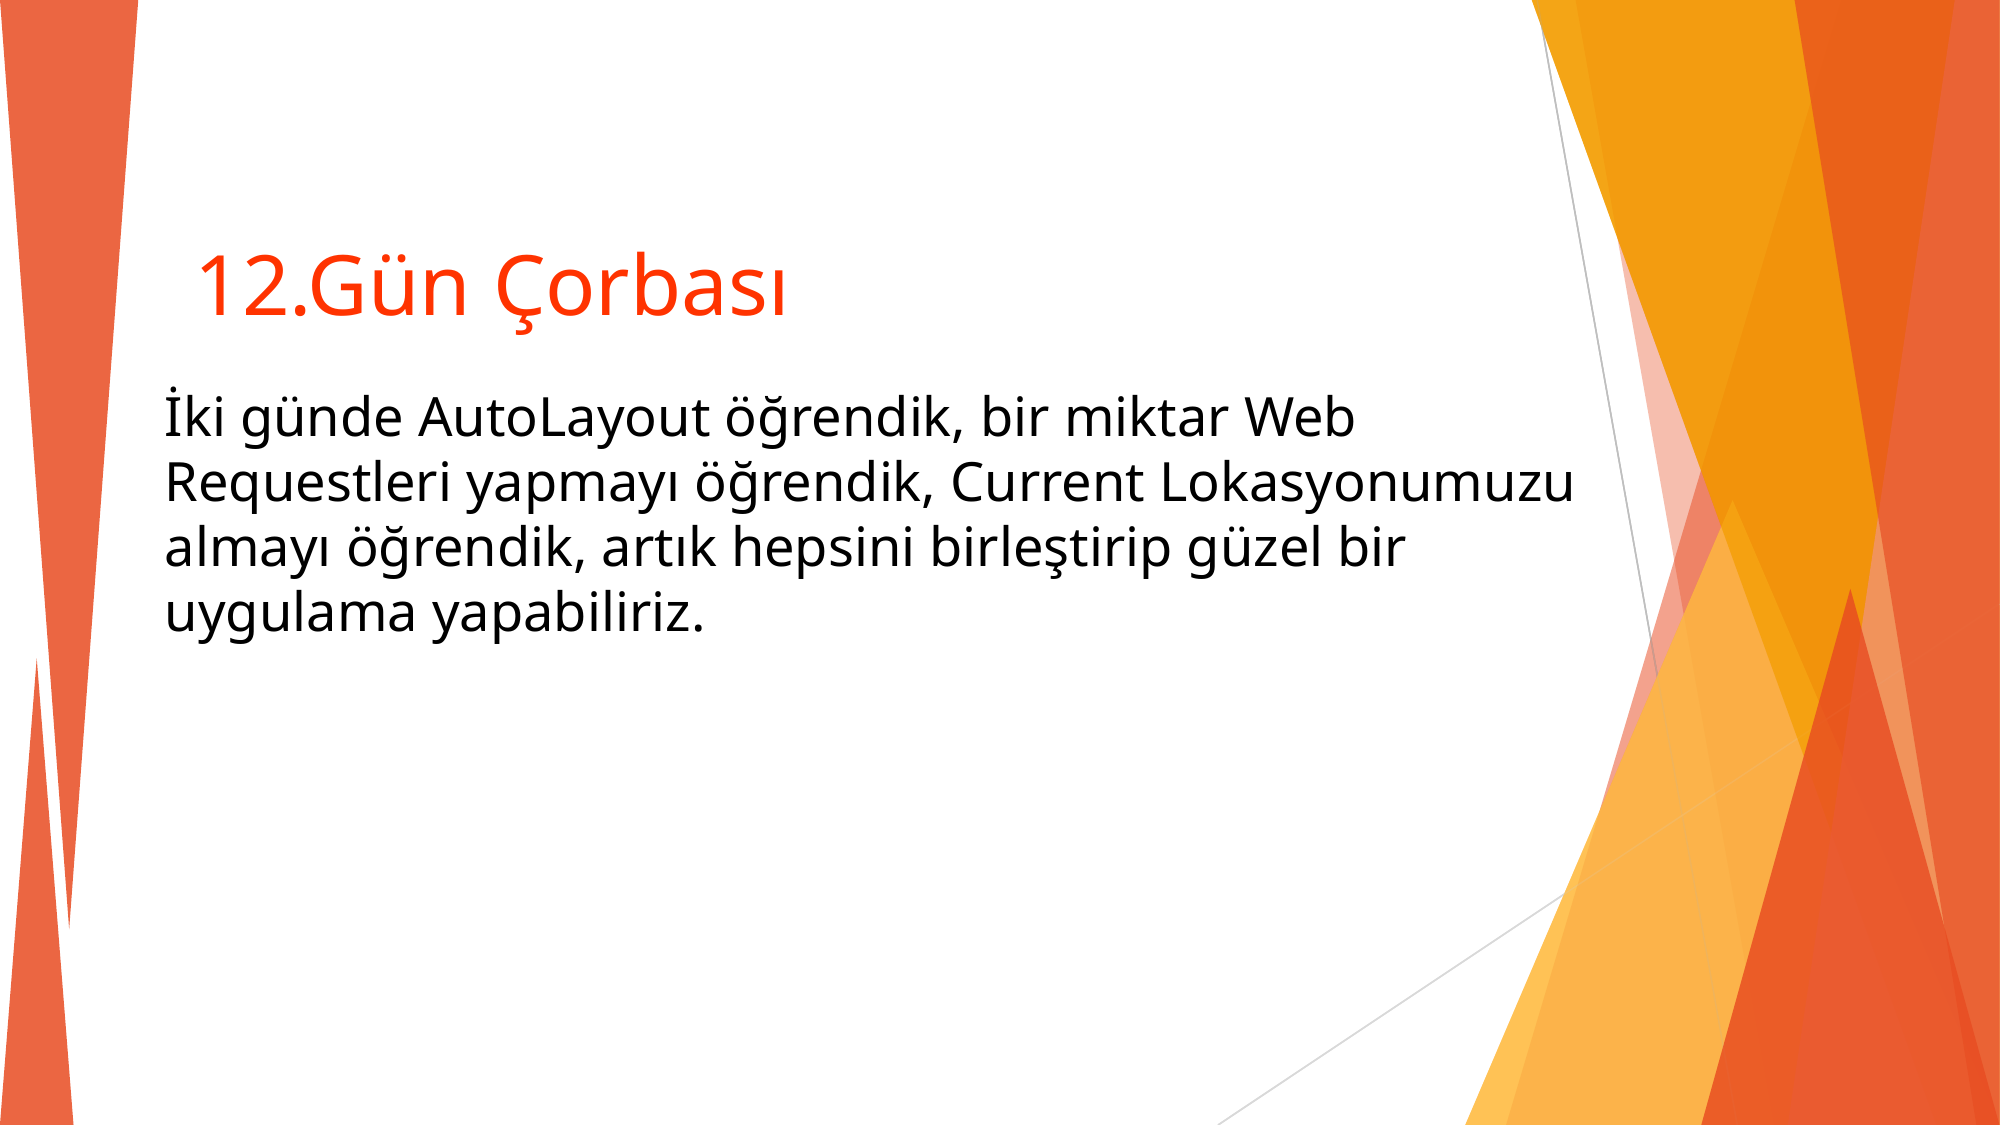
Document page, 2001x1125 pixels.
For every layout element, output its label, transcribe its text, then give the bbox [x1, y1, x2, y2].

text_box İki günde AutoLayout öğrendik, bir miktar Web Requestleri yapmayı öğrendik, Current Lokasyonumuzu almayı öğrendik, artık hepsini birleştirip güzel bir uygulama yapabiliriz. [150, 375, 1651, 642]
title 12.Gün Çorbası [180, 224, 1531, 375]
